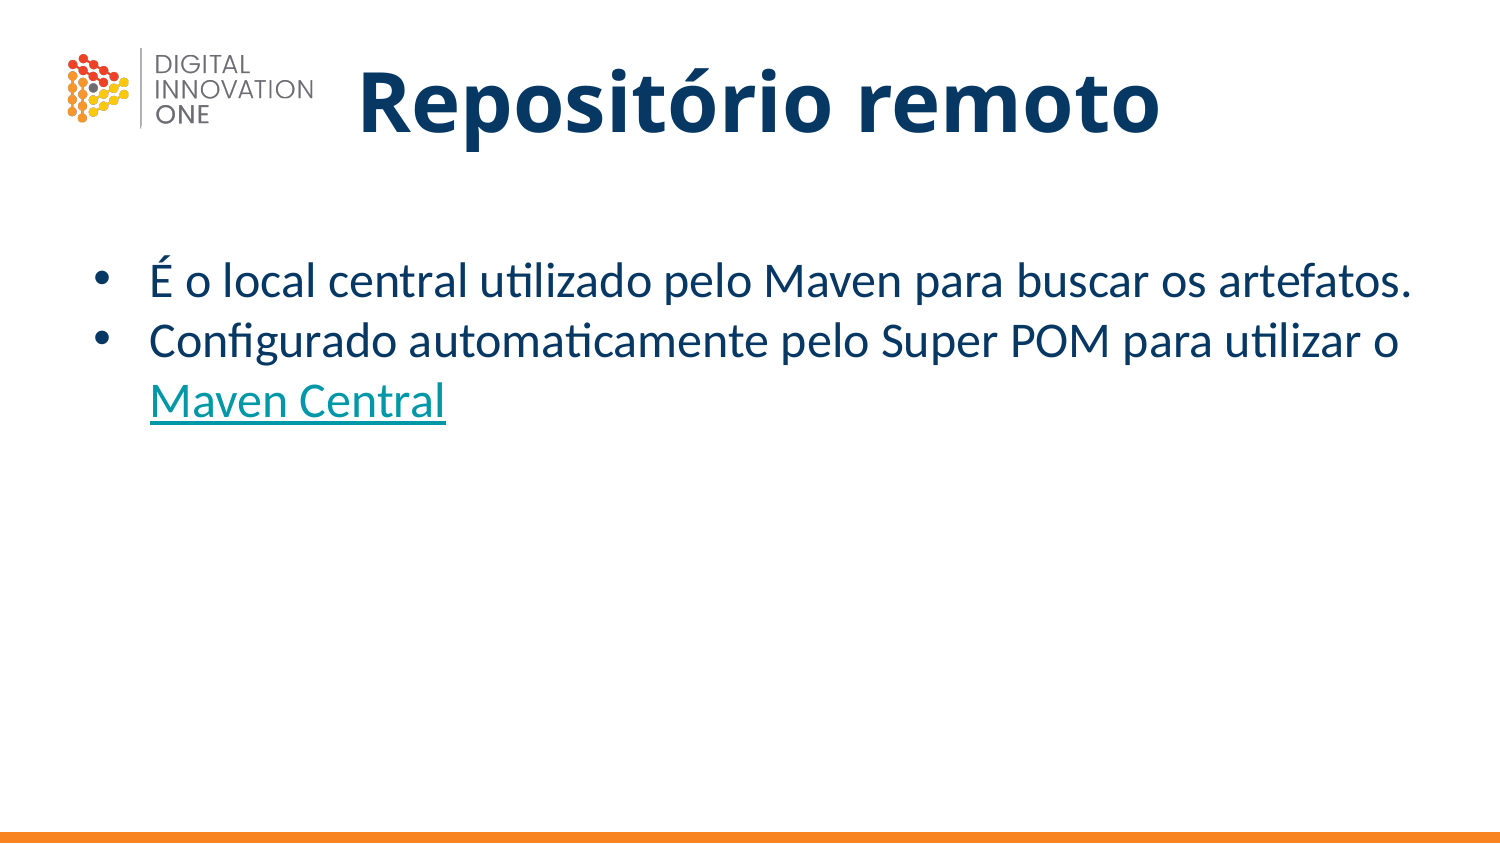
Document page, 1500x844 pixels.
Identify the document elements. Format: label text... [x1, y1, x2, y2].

text_box [0, 832, 1500, 843]
subtitle Repositório remoto [51, 50, 1449, 148]
text_box É o local central utilizado pelo Maven para buscar os artefatos. Configurado automaticamente pelo Super POM para utilizar o Maven Central [65, 232, 1457, 750]
picture [51, 39, 330, 137]
